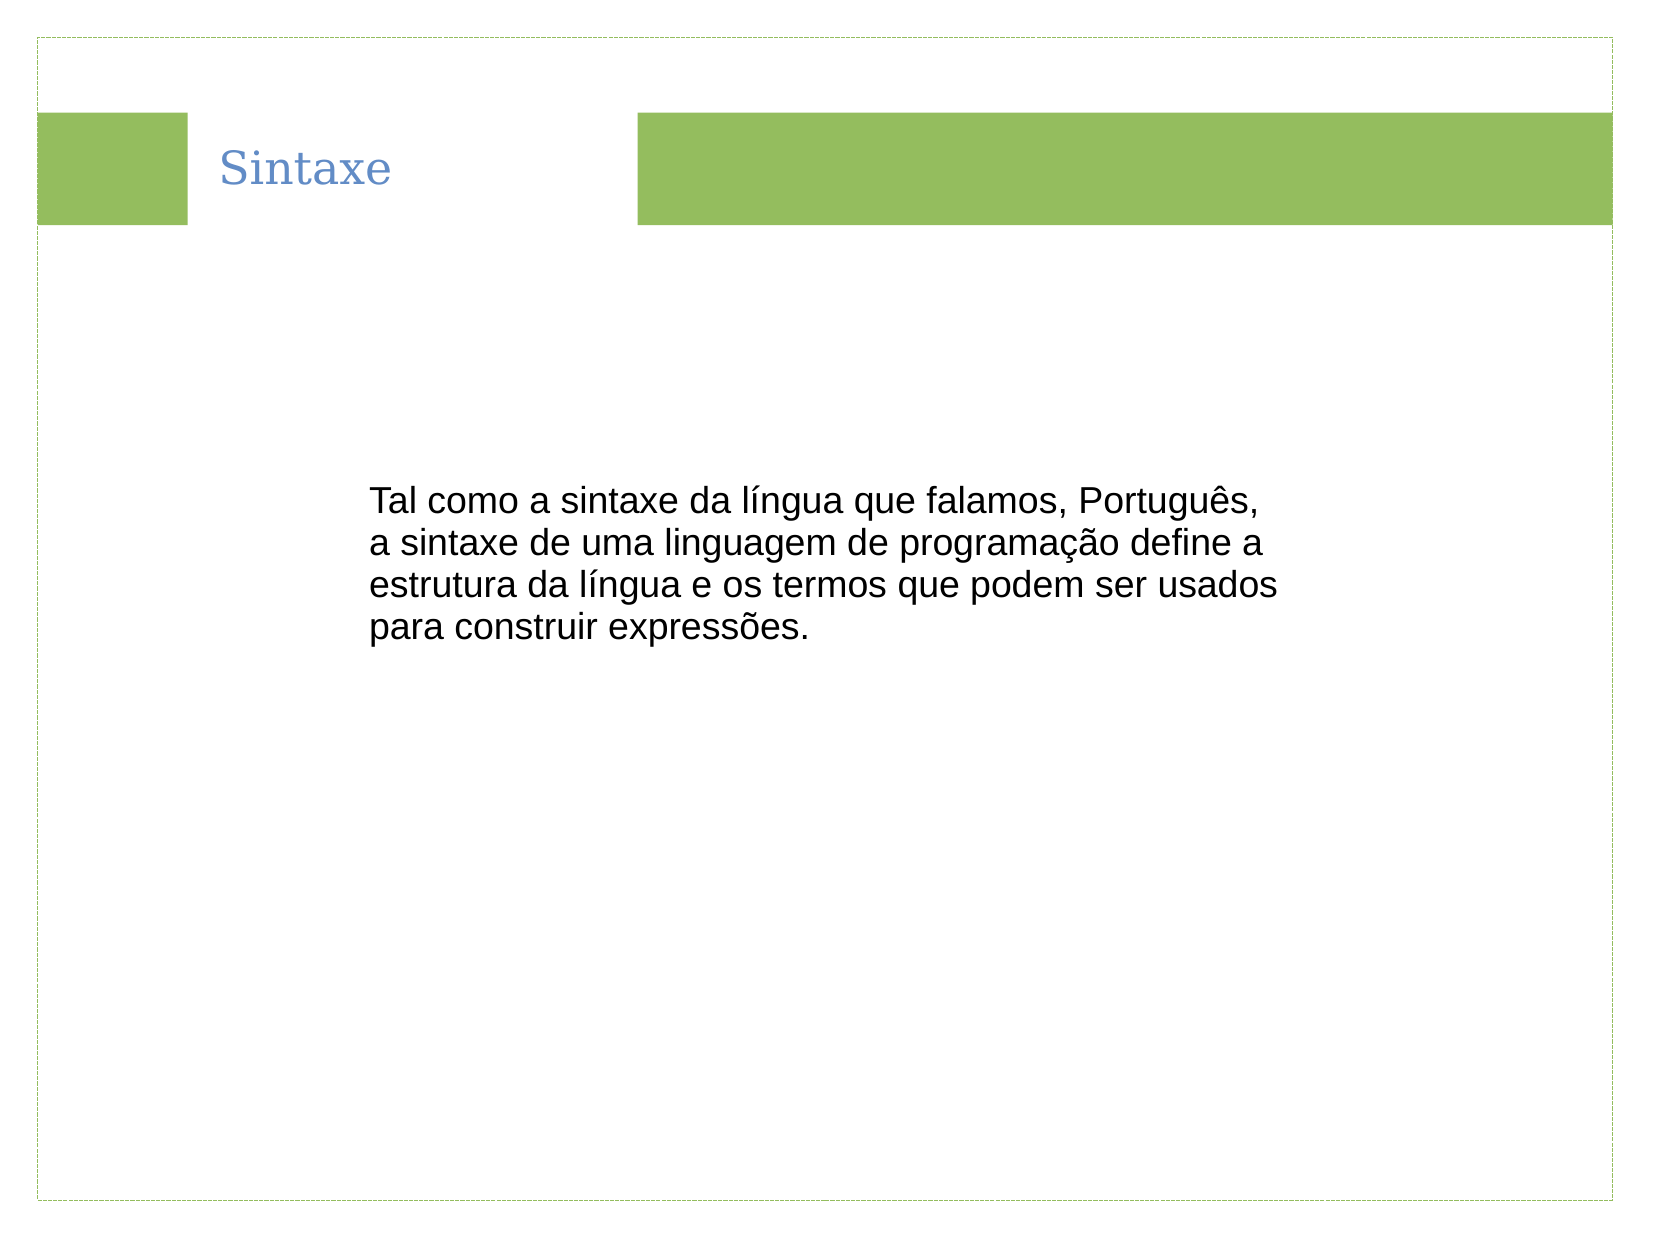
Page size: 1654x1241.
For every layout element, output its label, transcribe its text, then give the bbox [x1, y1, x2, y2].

text_box Sintaxe [203, 134, 408, 203]
text_box [37, 112, 188, 226]
text_box [637, 112, 1613, 226]
text_box Tal como a sintaxe da língua que falamos, Português, a sintaxe de uma linguagem de programação define a estrutura da língua e os termos que podem ser usados para construir expressões. [354, 472, 1295, 656]
